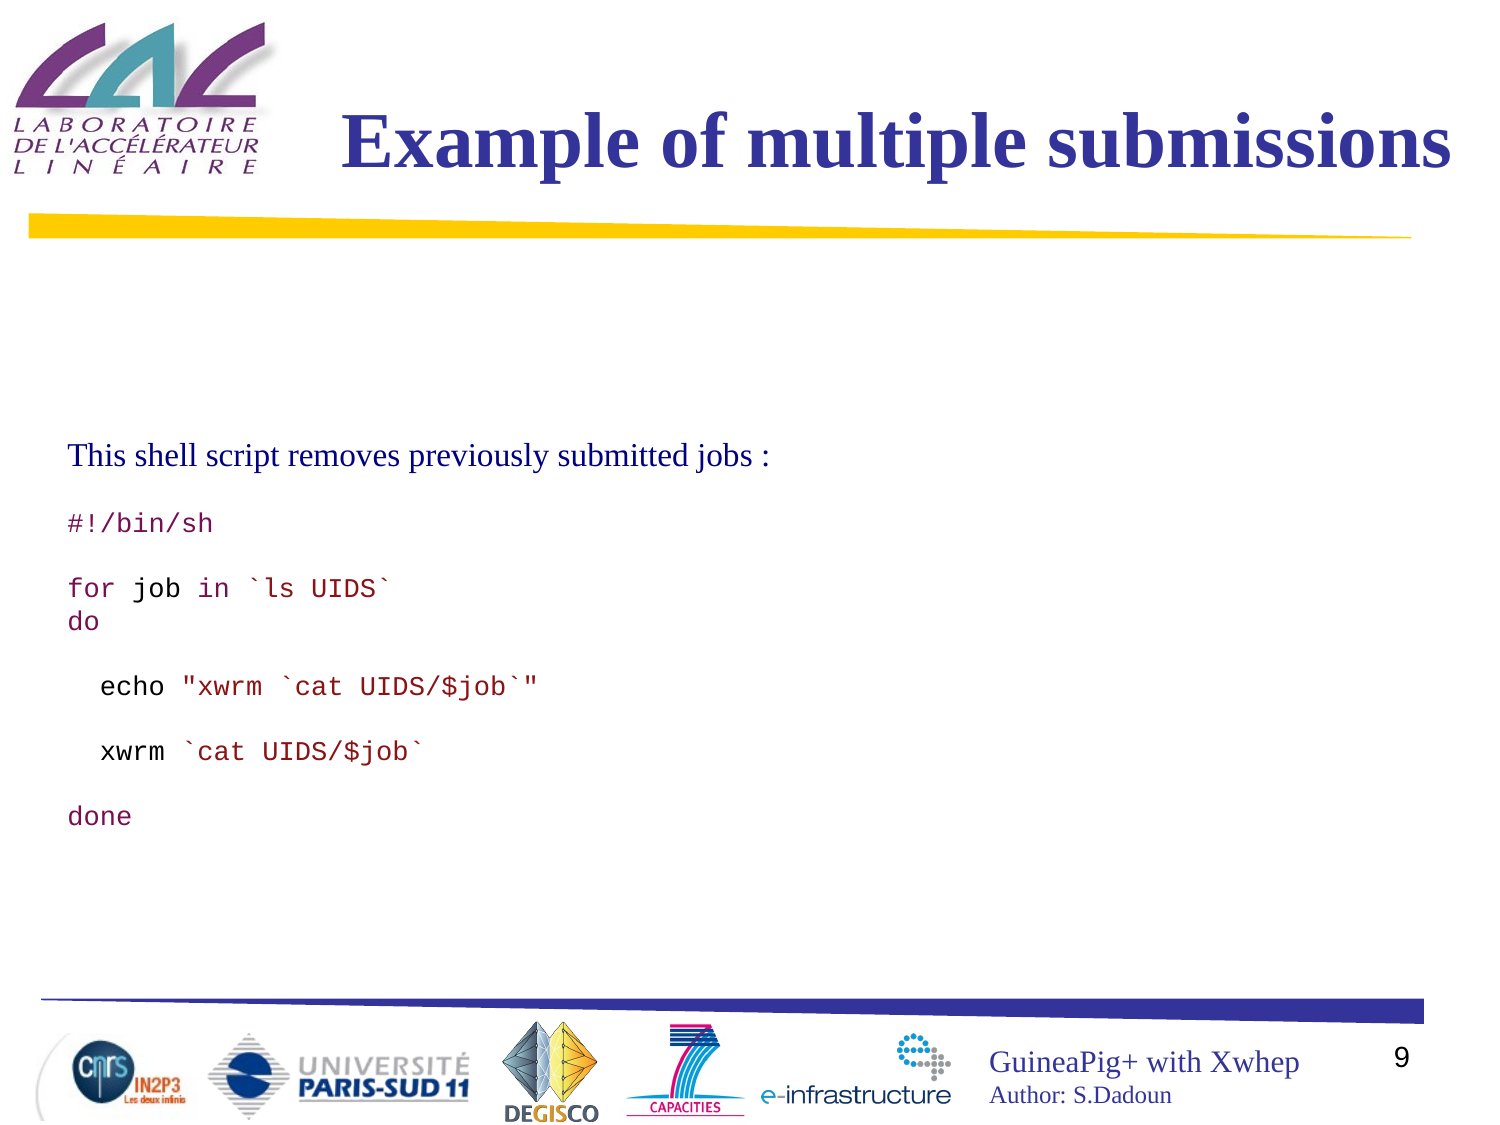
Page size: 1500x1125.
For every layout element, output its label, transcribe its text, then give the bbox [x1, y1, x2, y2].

picture [761, 1033, 951, 1104]
picture [490, 1018, 609, 1122]
picture [620, 1017, 750, 1124]
title Example of multiple submissions [295, 10, 1500, 261]
picture [25, 1033, 475, 1121]
subtitle This shell script removes previously submitted jobs : #!/bin/sh for job in `ls UIDS` do echo "xwrm `cat UIDS/$job`" xwrm `cat UIDS/$job` done [67, 260, 1418, 1004]
picture [7, 16, 283, 178]
picture [902, 1038, 925, 1049]
